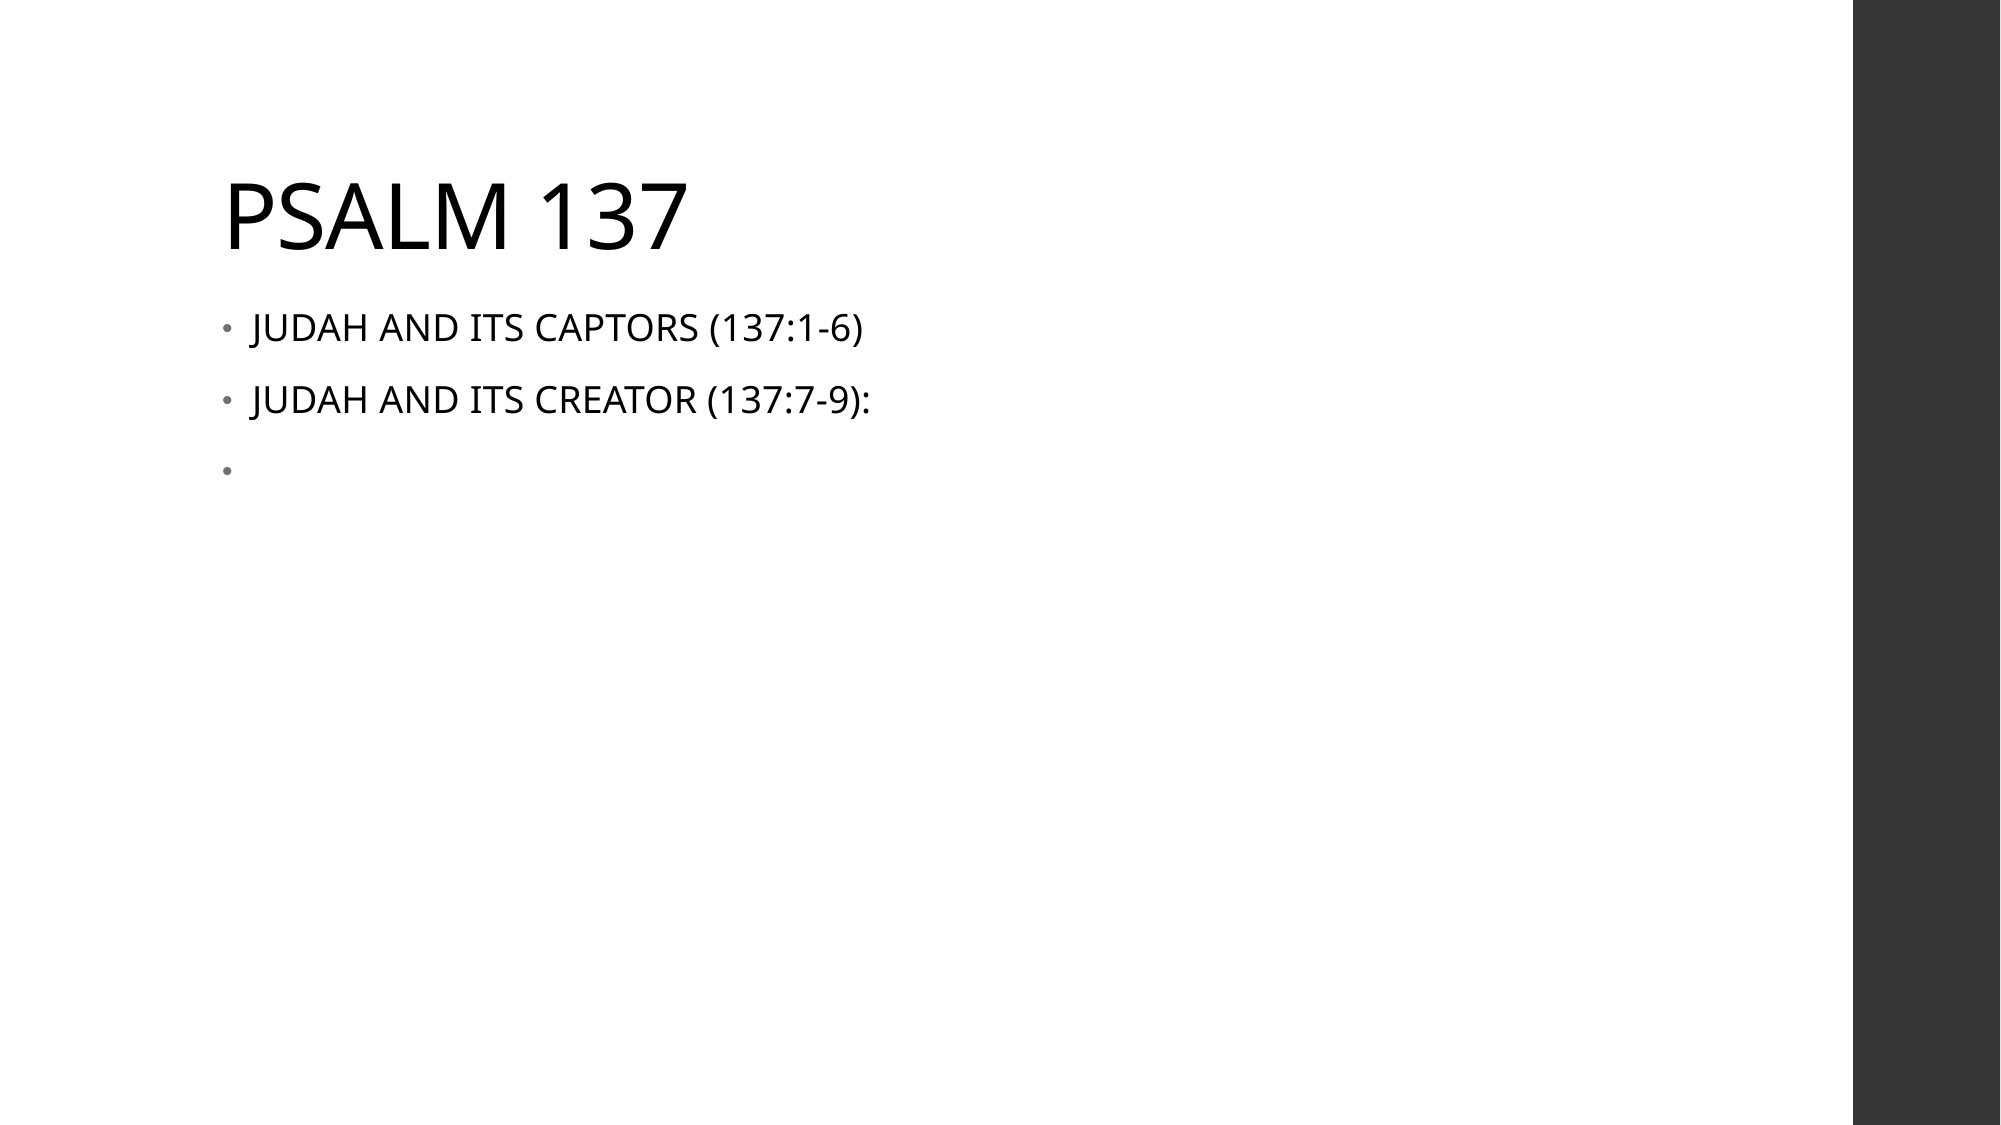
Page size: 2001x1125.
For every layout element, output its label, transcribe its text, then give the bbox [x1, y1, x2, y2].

title PSALM 137 [206, 60, 1797, 278]
list JUDAH AND ITS CAPTORS (137:1-6) JUDAH AND ITS CREATOR (137:7-9): [206, 299, 1617, 1014]
